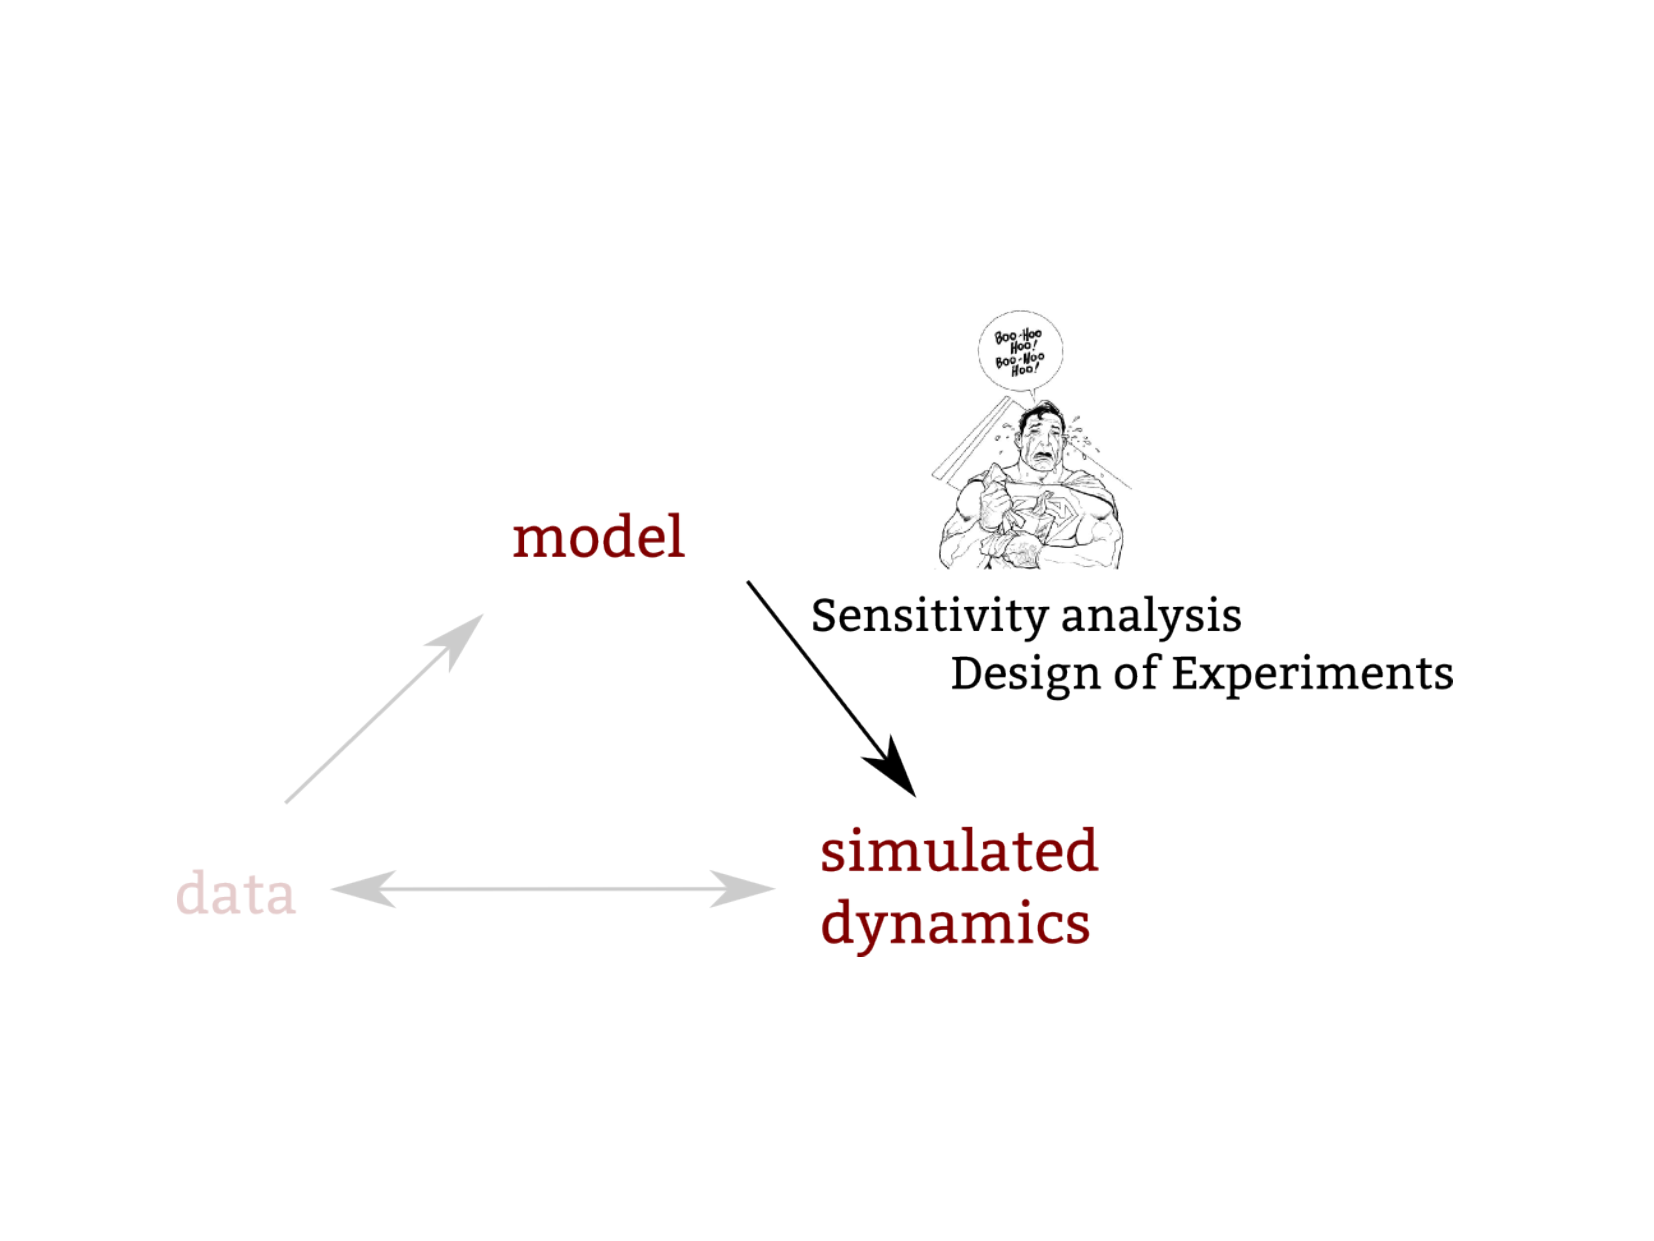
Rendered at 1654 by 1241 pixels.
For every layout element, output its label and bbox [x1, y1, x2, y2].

picture [177, 308, 1453, 957]
